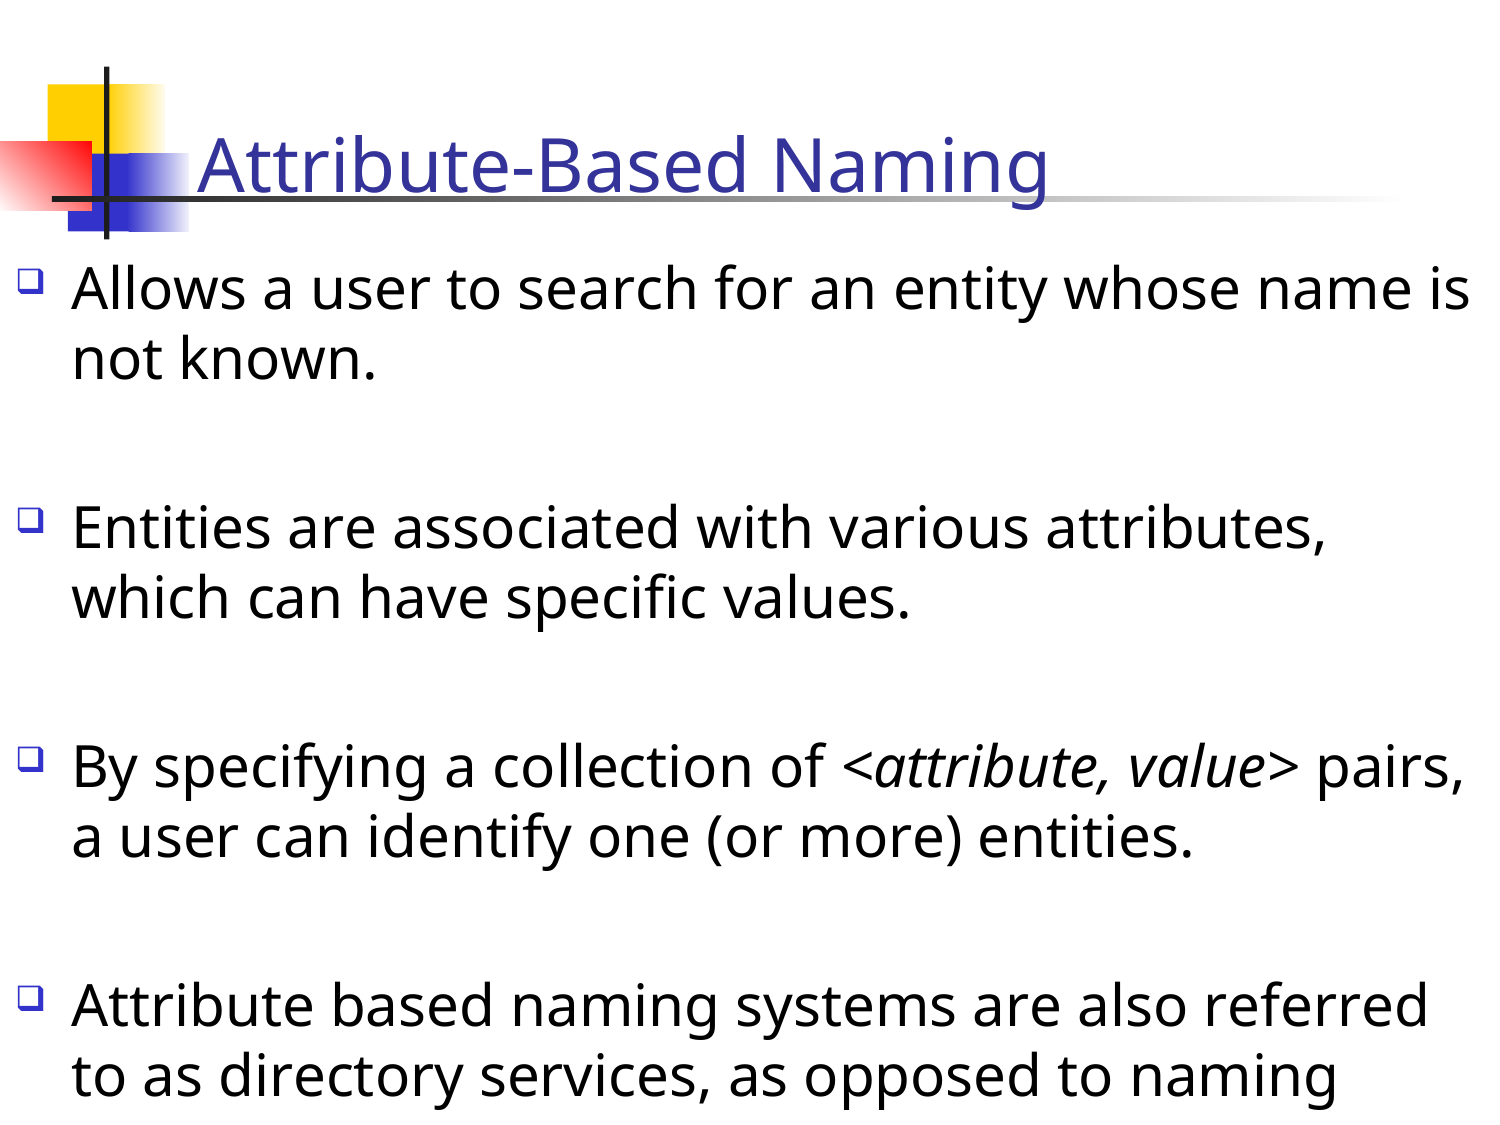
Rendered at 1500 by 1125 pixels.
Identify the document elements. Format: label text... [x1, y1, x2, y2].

text_box Allows a user to search for an entity whose name is not known. Entities are associated with various attributes, which can have specific values. By specifying a collection of <attribute, value> pairs, a user can identify one (or more) entities. Attribute based naming systems are also referred to as directory services, as opposed to naming systems. [0, 243, 1500, 1095]
text_box Attribute-Based Naming [183, 77, 1462, 216]
